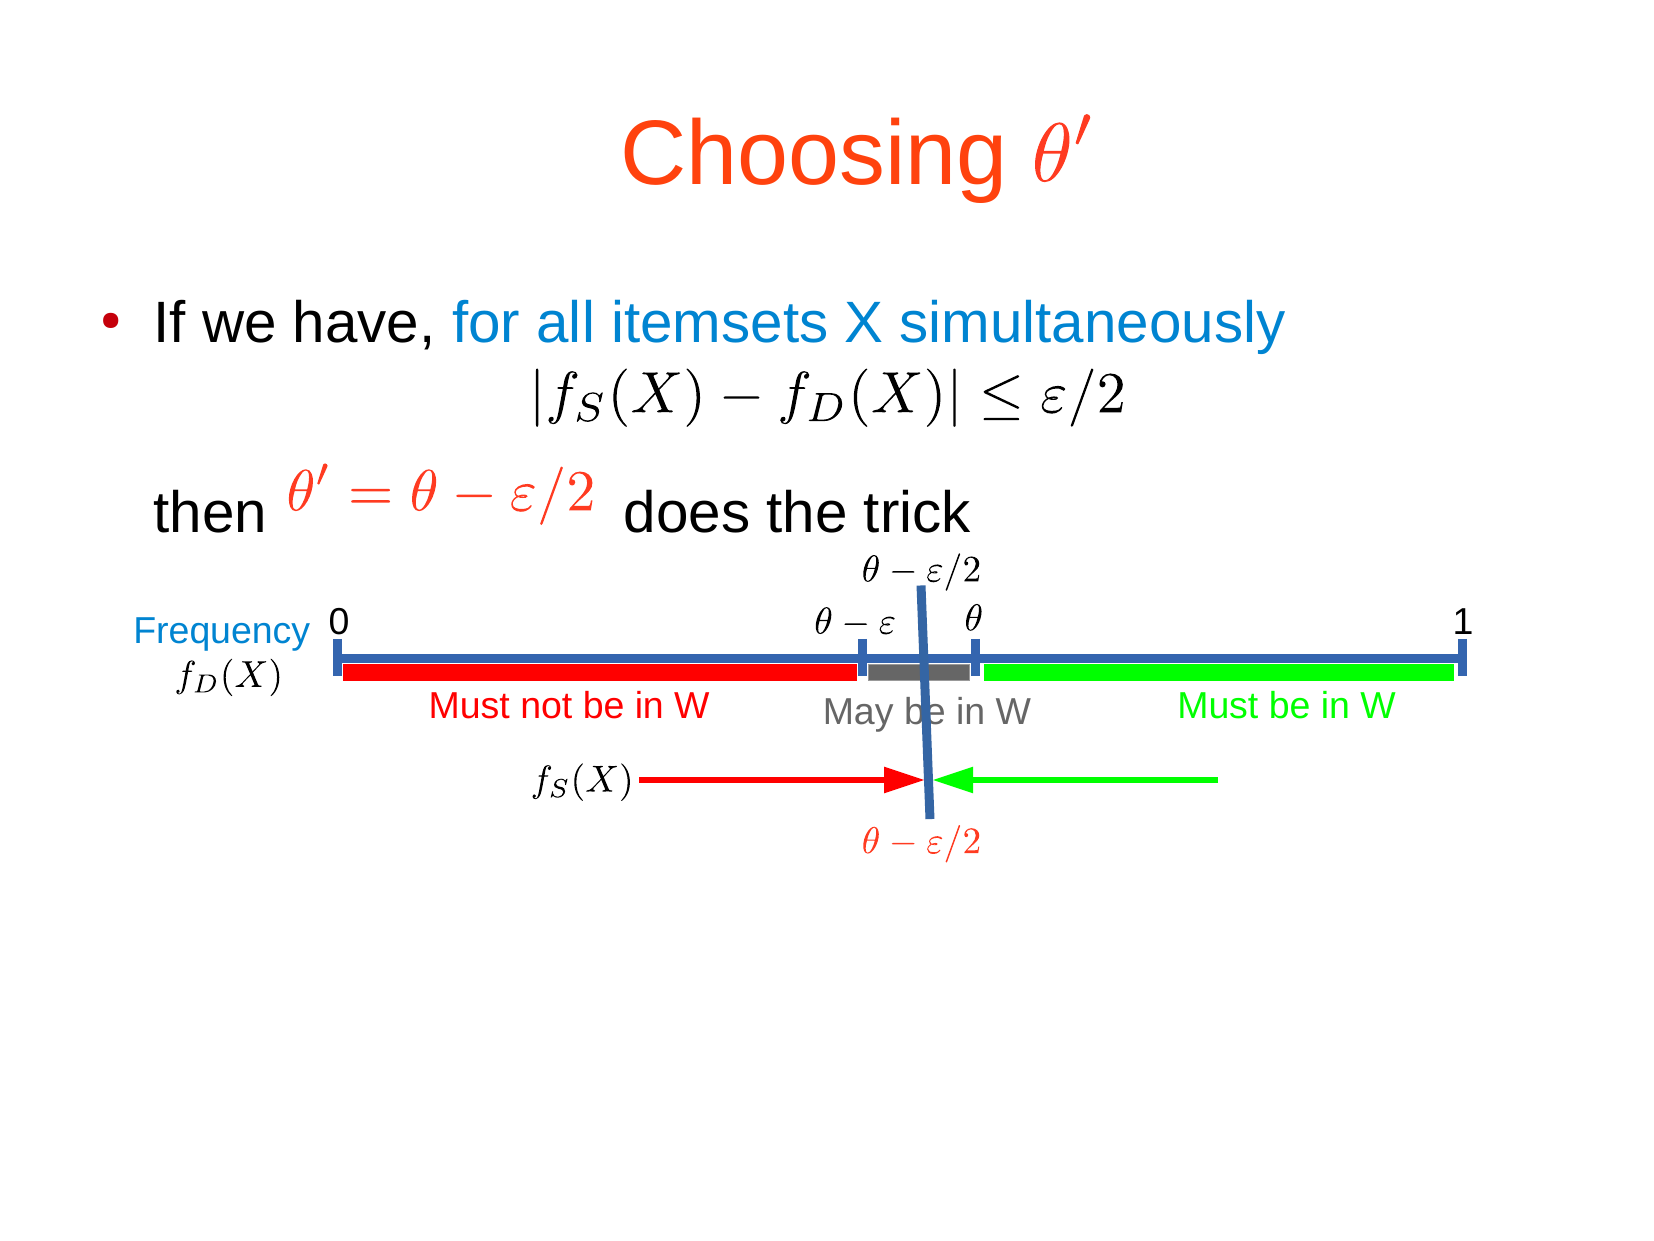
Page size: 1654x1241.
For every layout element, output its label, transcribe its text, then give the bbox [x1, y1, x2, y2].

text_box 1 [1437, 593, 1489, 688]
text_box 0 [313, 593, 365, 744]
text_box Must not be in W [413, 676, 725, 734]
picture [535, 368, 1123, 427]
picture [1035, 114, 1091, 183]
text_box Frequency [118, 601, 326, 659]
picture [966, 603, 982, 631]
title Choosing [82, 49, 1571, 257]
text_box Must be in W [1162, 676, 1412, 734]
picture [863, 553, 980, 591]
picture [863, 825, 980, 863]
text_box May be in W [808, 682, 922, 740]
text_box [868, 664, 920, 681]
picture [288, 463, 593, 526]
text_box [929, 664, 970, 681]
picture [532, 763, 631, 801]
list If we have, for all itemsets X simultaneously then does the trick [82, 290, 1538, 1171]
text_box [984, 664, 1437, 681]
text_box May be in W [930, 682, 1047, 740]
picture [176, 658, 280, 697]
text_box [365, 664, 857, 681]
picture [815, 607, 895, 635]
